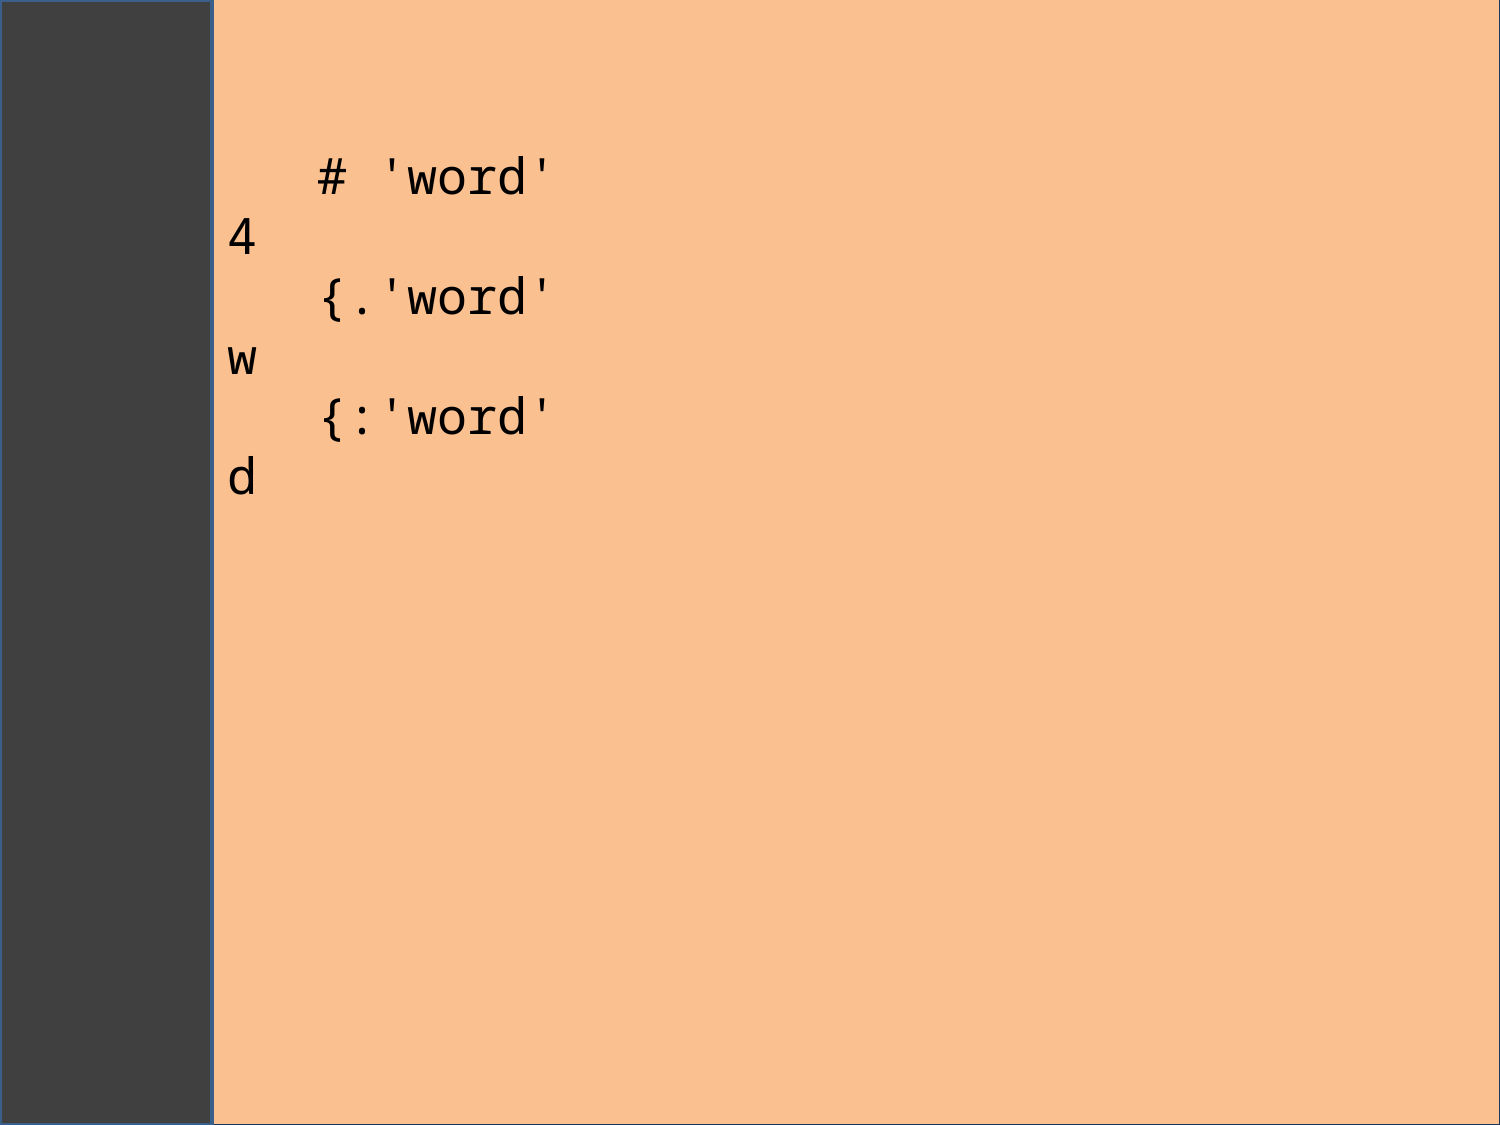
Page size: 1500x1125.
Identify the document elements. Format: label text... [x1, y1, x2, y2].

text_box # 'word' 4 {.'word' w {:'word' d [213, 137, 1425, 513]
text_box [0, 0, 1500, 1125]
